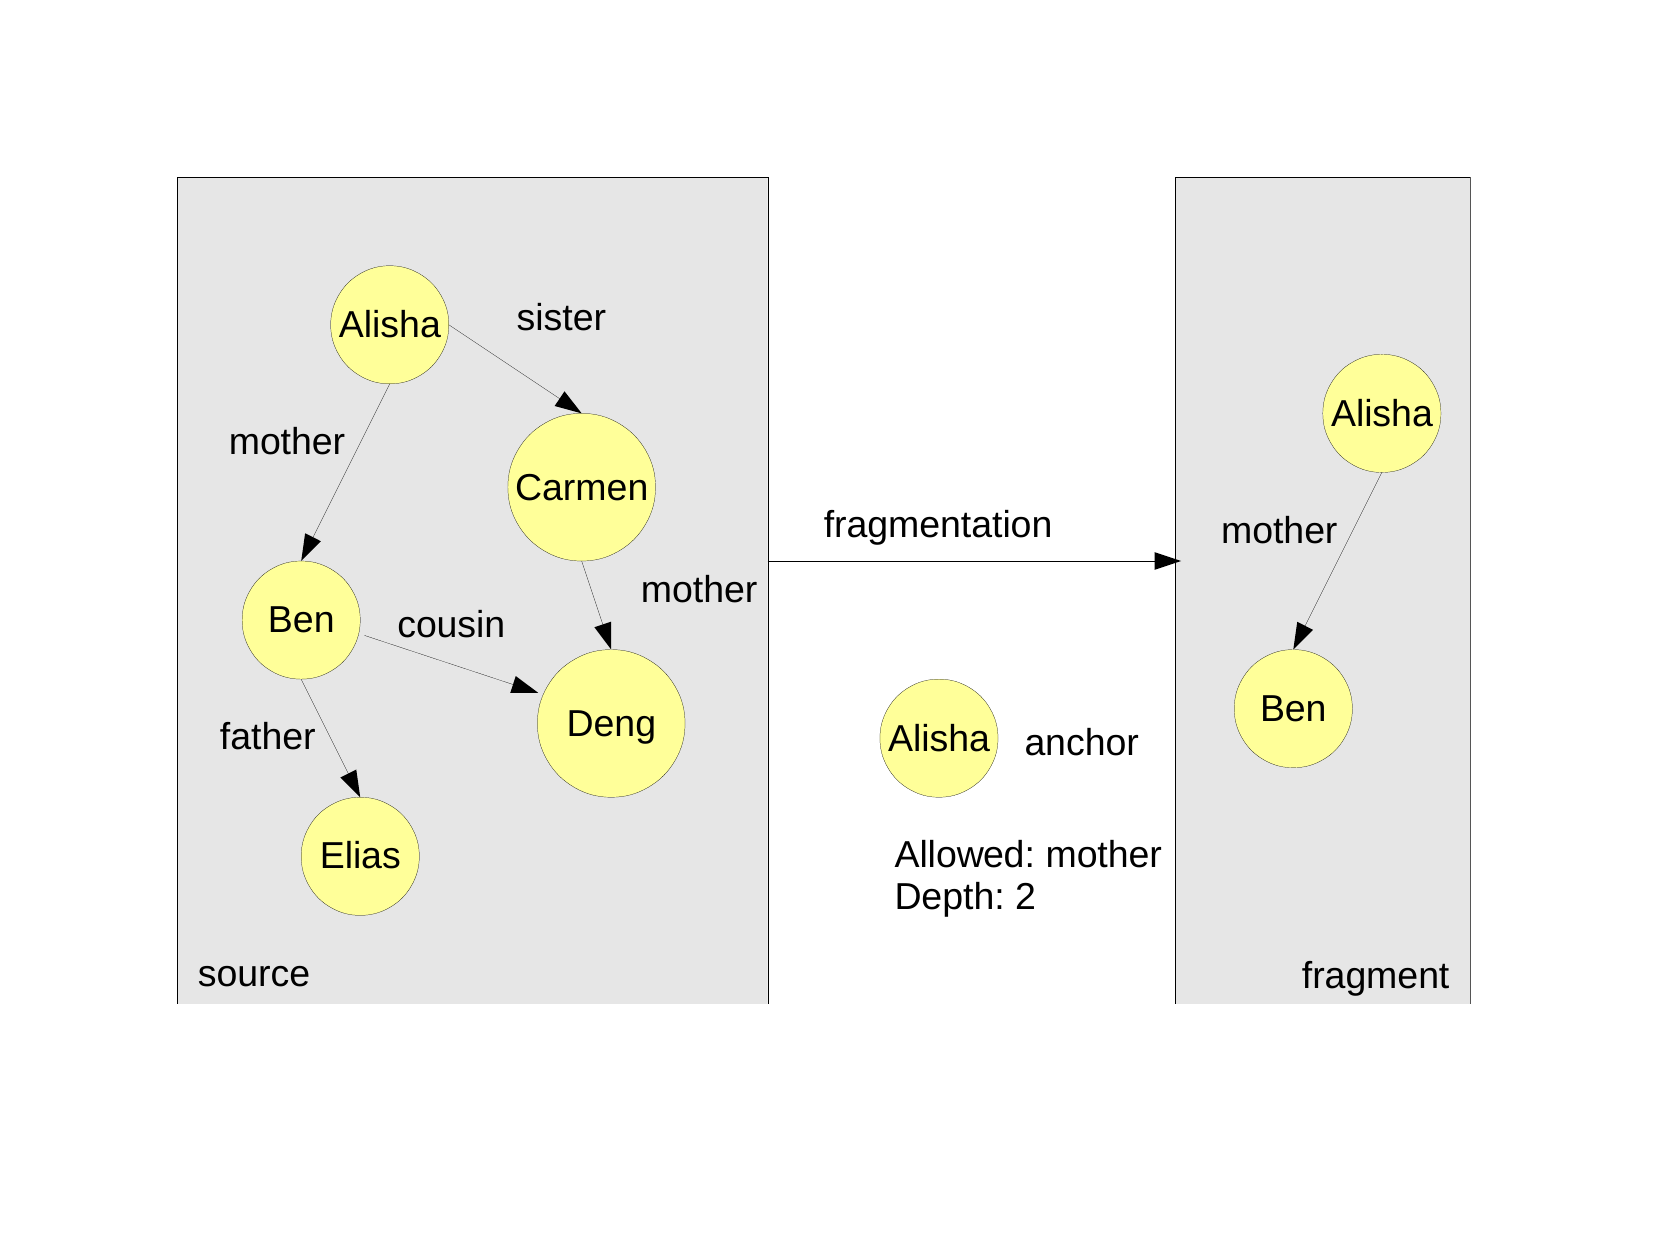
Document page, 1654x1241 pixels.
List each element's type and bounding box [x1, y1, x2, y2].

picture [177, 177, 1471, 1004]
